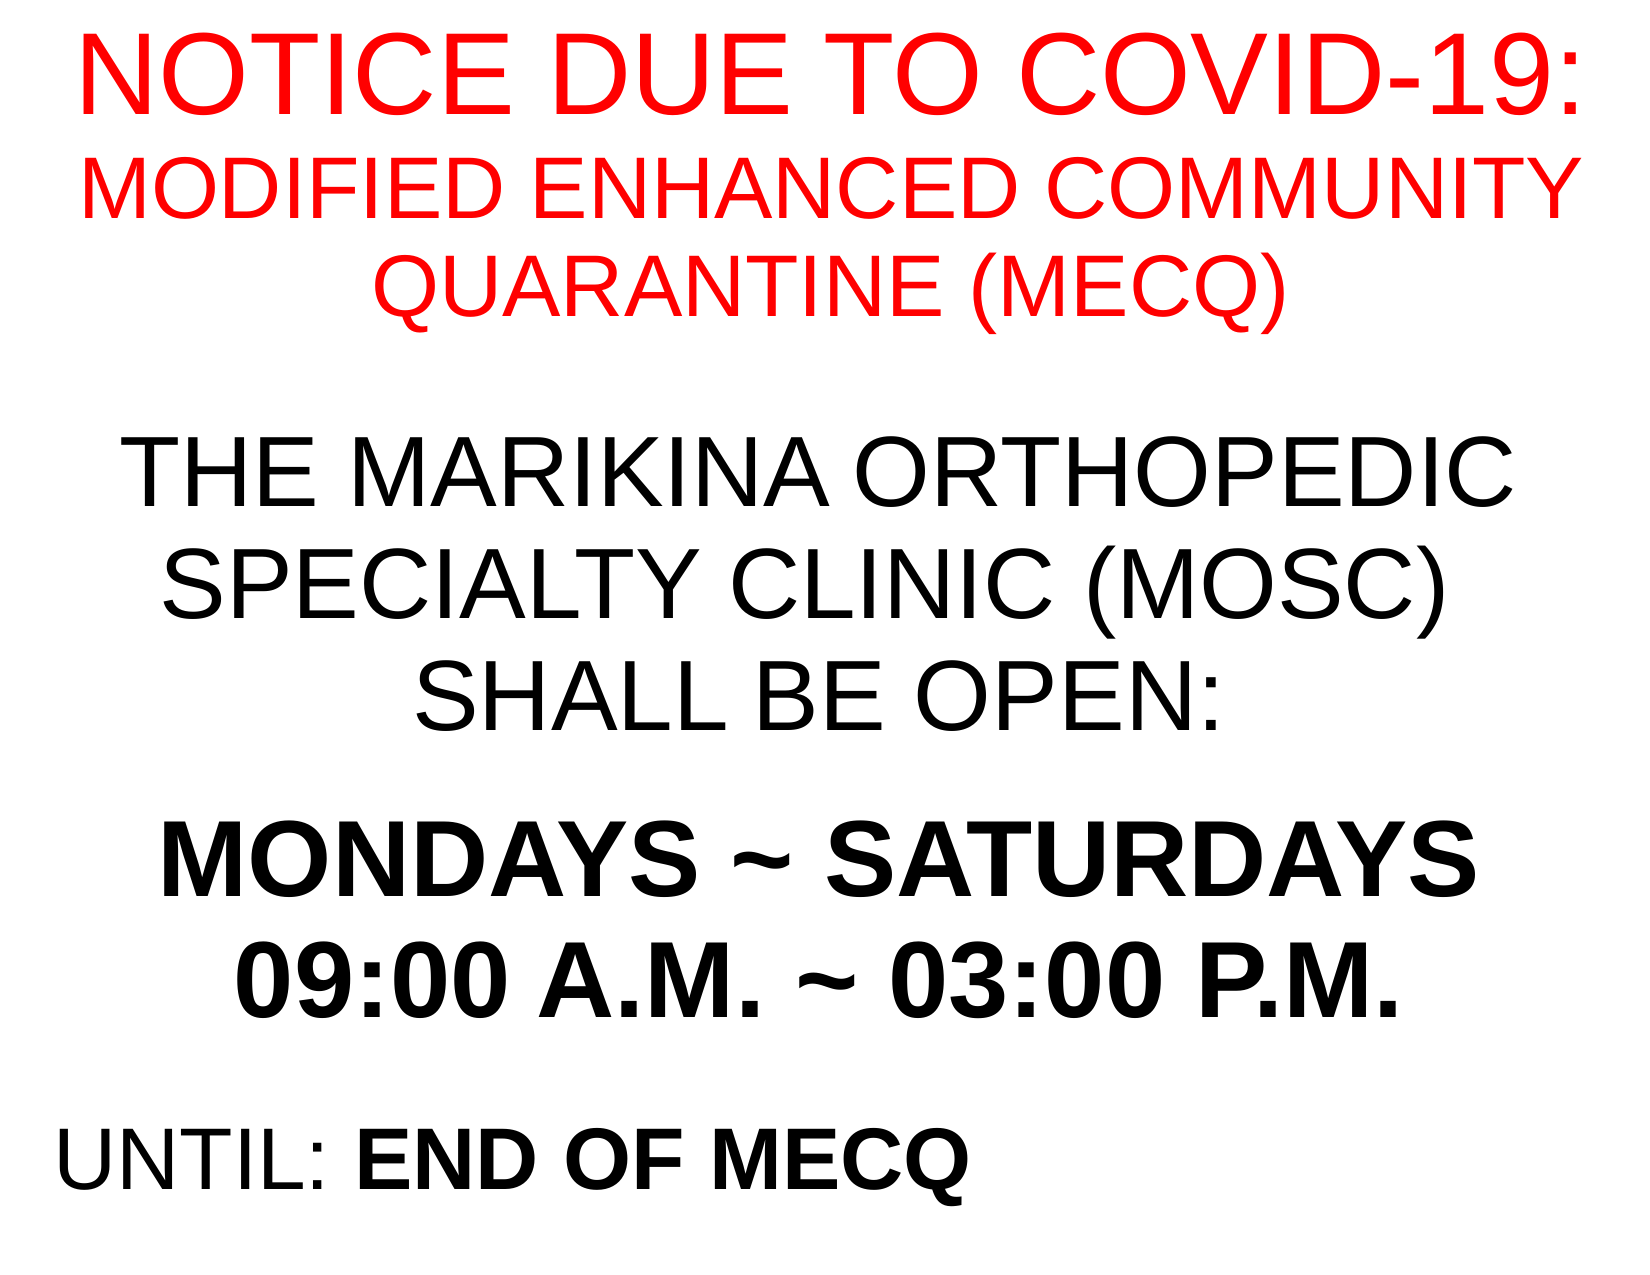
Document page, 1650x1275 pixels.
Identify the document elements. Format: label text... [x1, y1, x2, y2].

title NOTICE DUE TO COVID-19: MODIFIED ENHANCED COMMUNITY QUARANTINE (MECQ) [35, 0, 1627, 345]
text_box THE MARIKINA ORTHOPEDIC SPECIALTY CLINIC (MOSC) SHALL BE OPEN: MONDAYS ~ SATURDAYS 09:00 A.M. ~ 03:00 P.M. UNTIL: END OF MECQ [53, 307, 1586, 1275]
